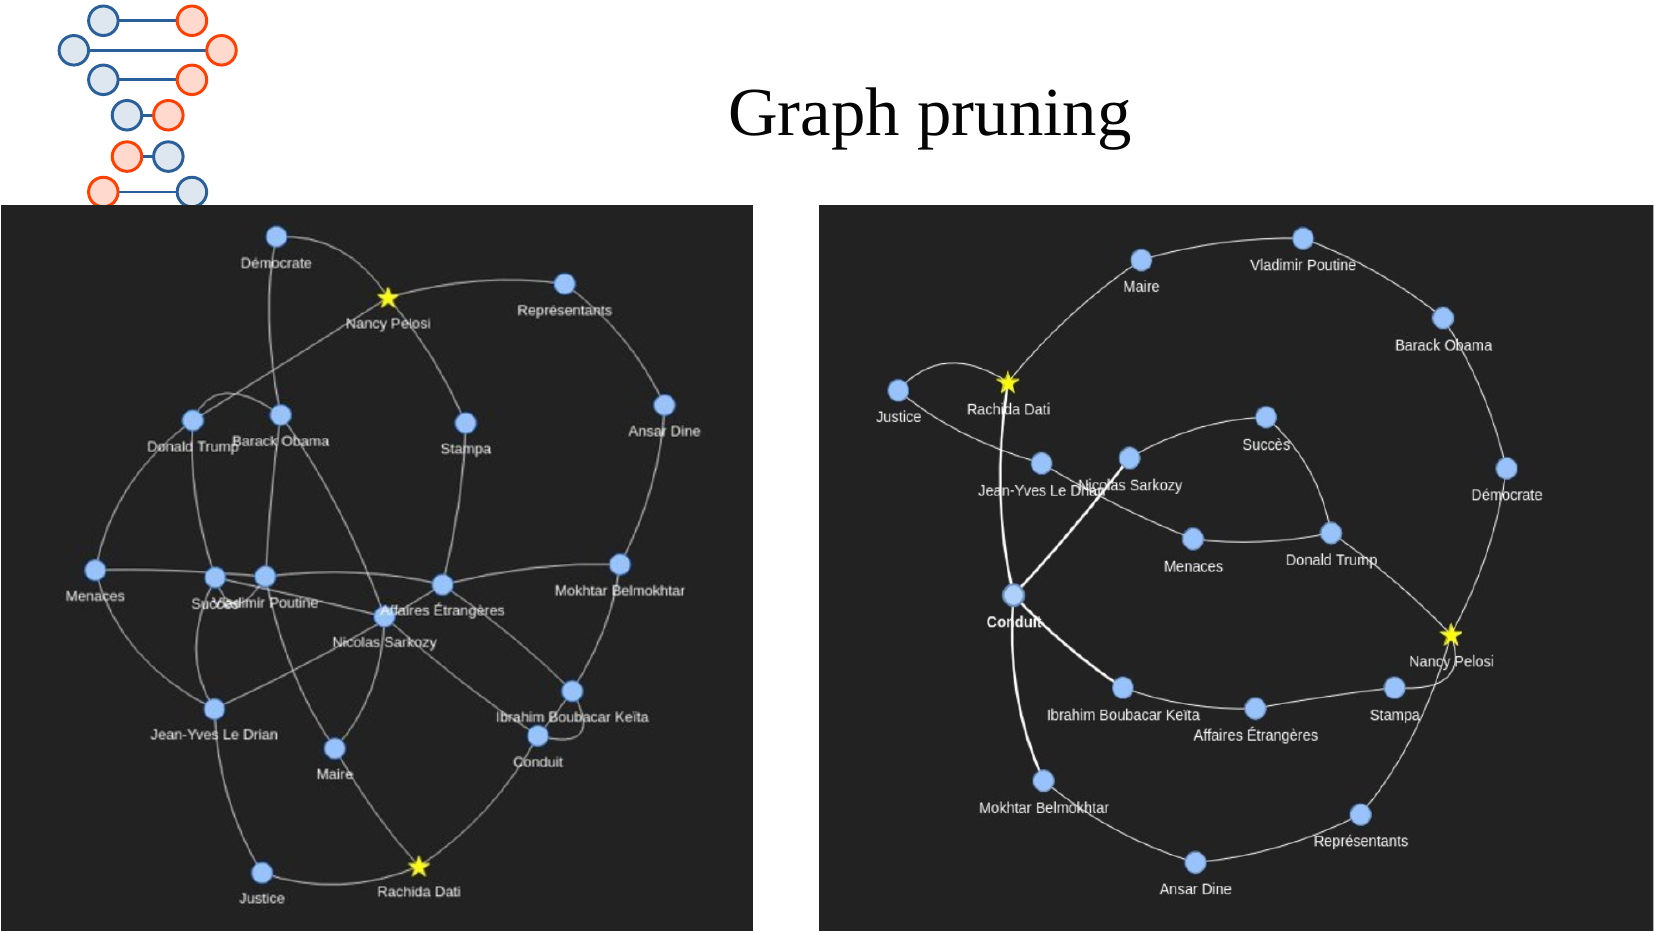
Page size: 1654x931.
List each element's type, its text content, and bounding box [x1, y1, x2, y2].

title Graph pruning [265, 35, 1595, 189]
picture [0, 205, 1654, 931]
